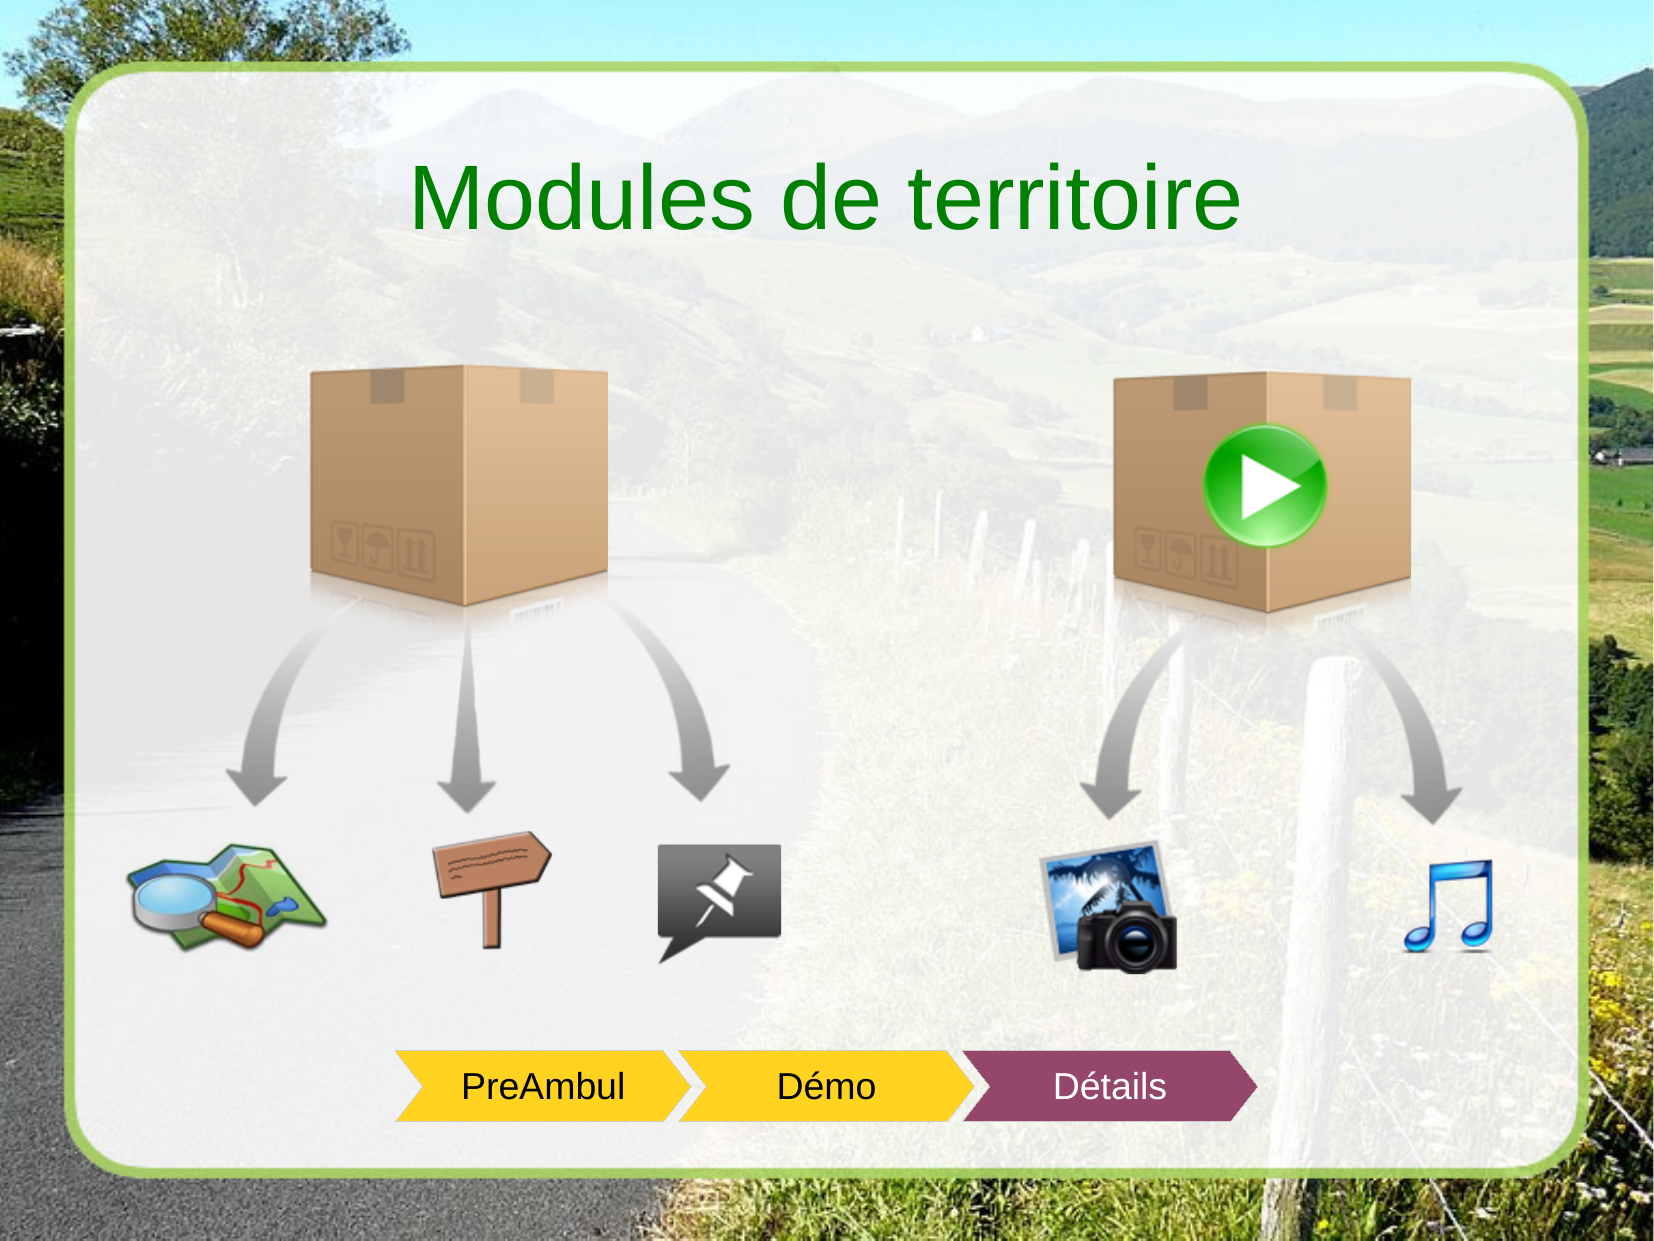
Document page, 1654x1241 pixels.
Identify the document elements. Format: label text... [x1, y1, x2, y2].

picture [0, 0, 1654, 1241]
text_box Détails [962, 1050, 1258, 1122]
title Modules de territoire [82, 94, 1571, 302]
text_box Démo [678, 1050, 975, 1122]
text_box PreAmbul [395, 1050, 692, 1122]
